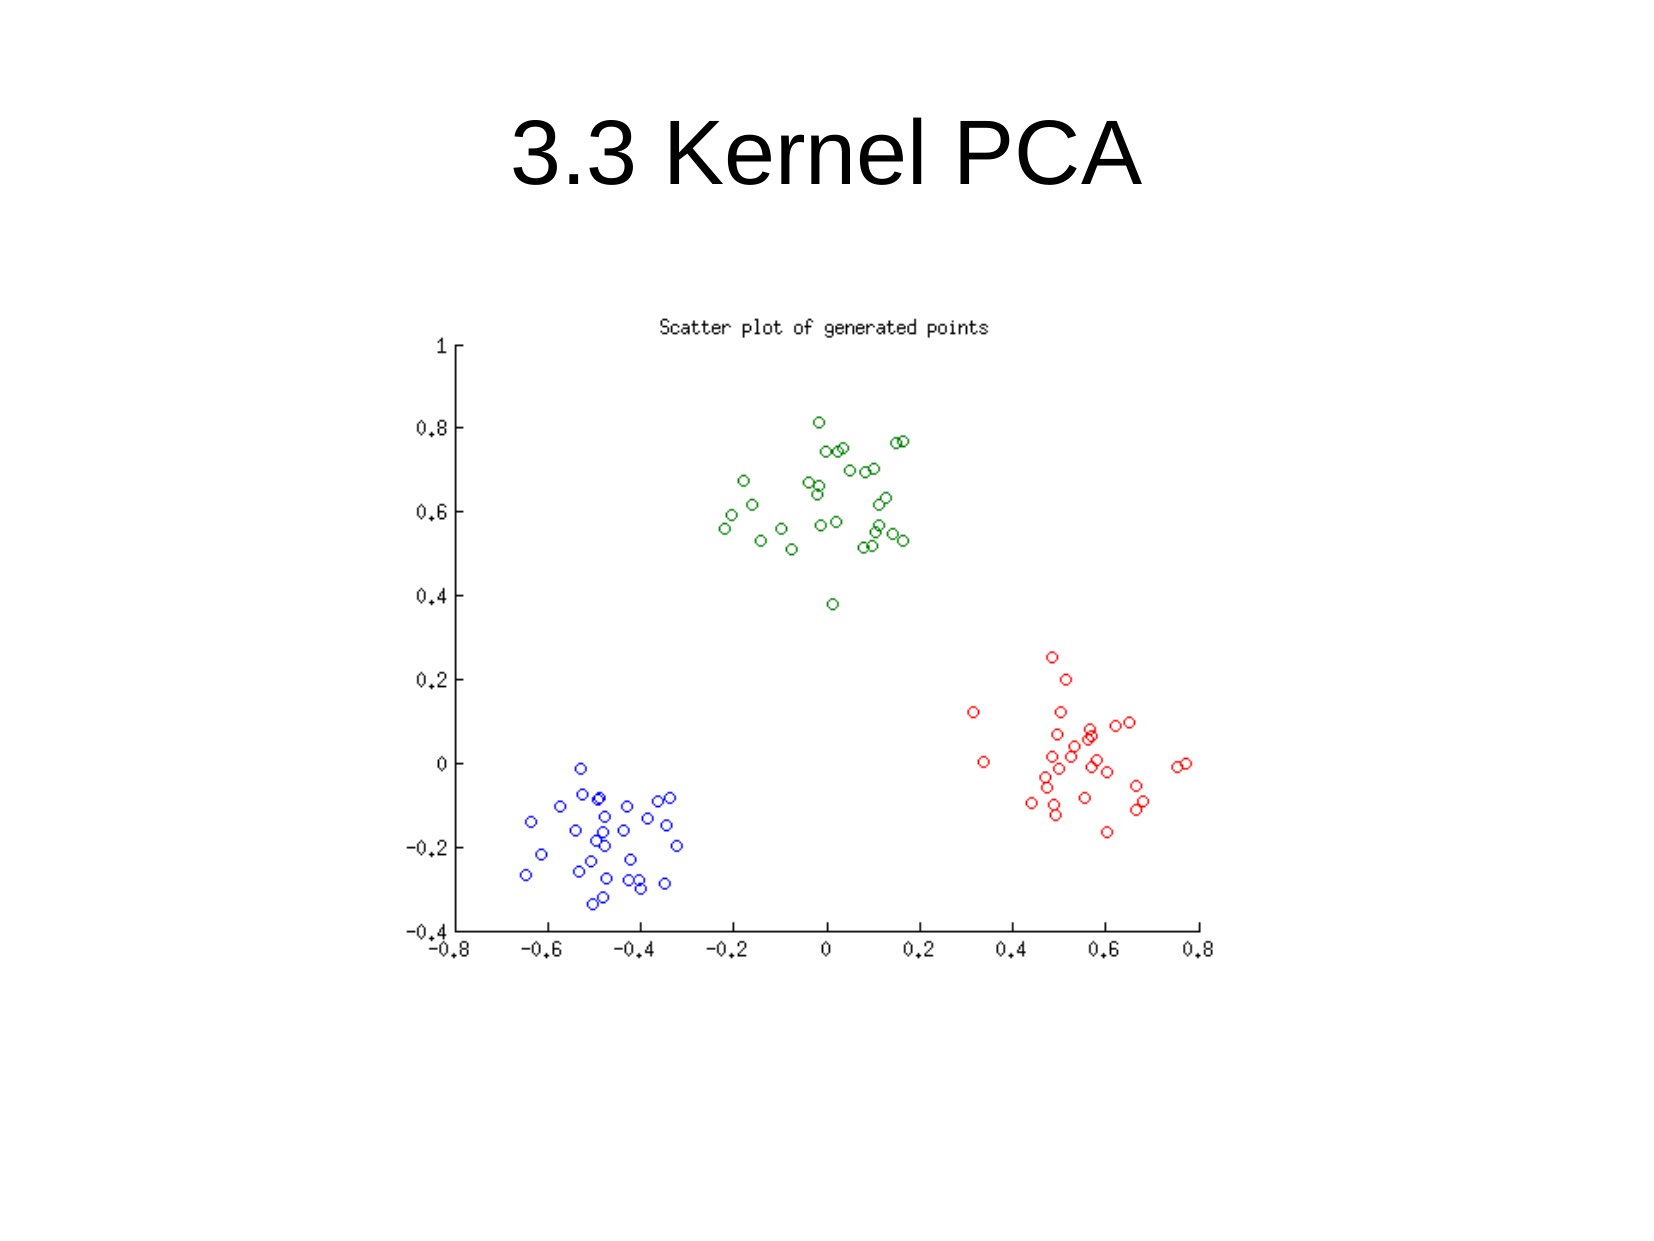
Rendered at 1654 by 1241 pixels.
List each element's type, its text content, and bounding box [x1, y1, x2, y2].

picture [330, 290, 1290, 1010]
title 3.3 Kernel PCA [82, 49, 1571, 257]
